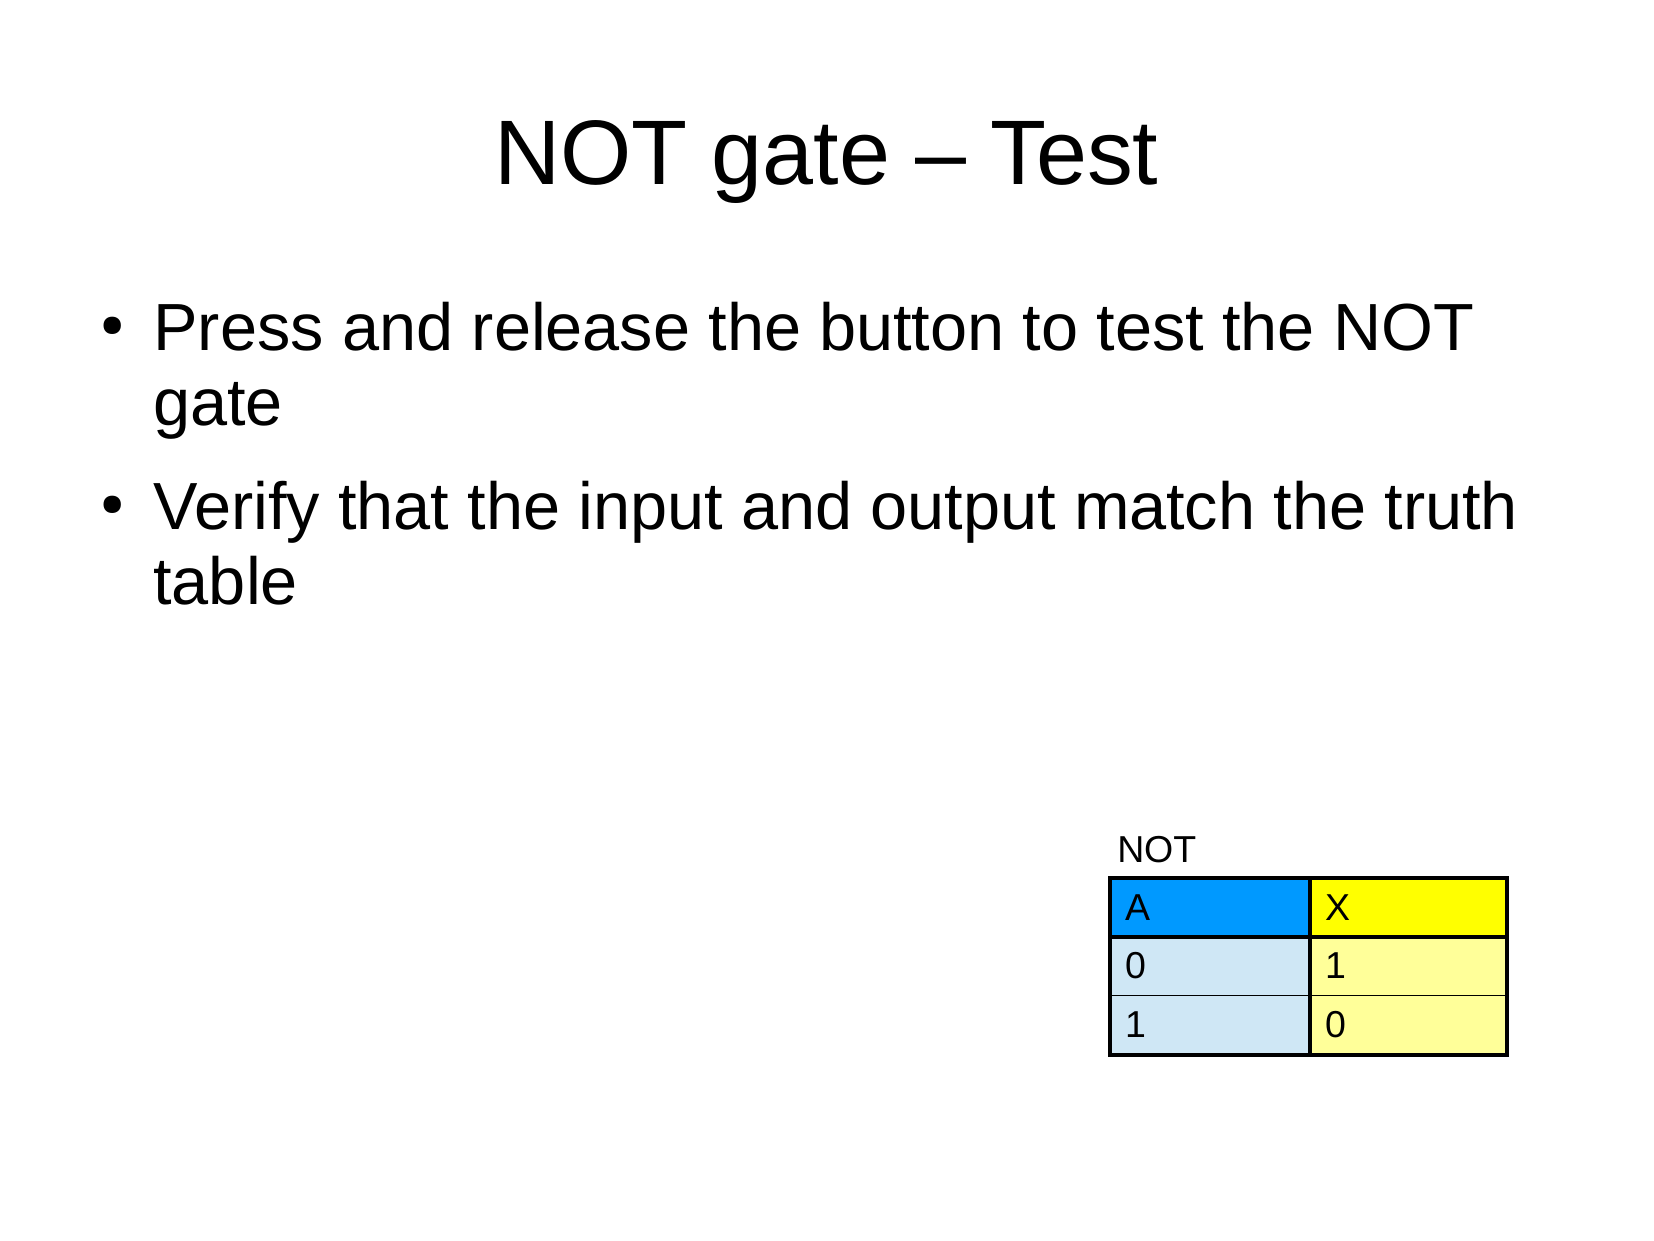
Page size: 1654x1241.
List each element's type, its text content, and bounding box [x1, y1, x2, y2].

list Press and release the button to test the NOT gate Verify that the input and output match the truth table [82, 290, 1538, 1010]
table_cell 1 [1112, 996, 1308, 1053]
title NOT gate – Test [82, 49, 1571, 257]
table_cell 0 [1112, 939, 1308, 995]
table_header X [1312, 880, 1505, 935]
table_header A [1112, 880, 1308, 935]
table_cell 0 [1312, 996, 1505, 1053]
table_cell 1 [1312, 939, 1505, 995]
text_box NOT [1102, 821, 1220, 879]
